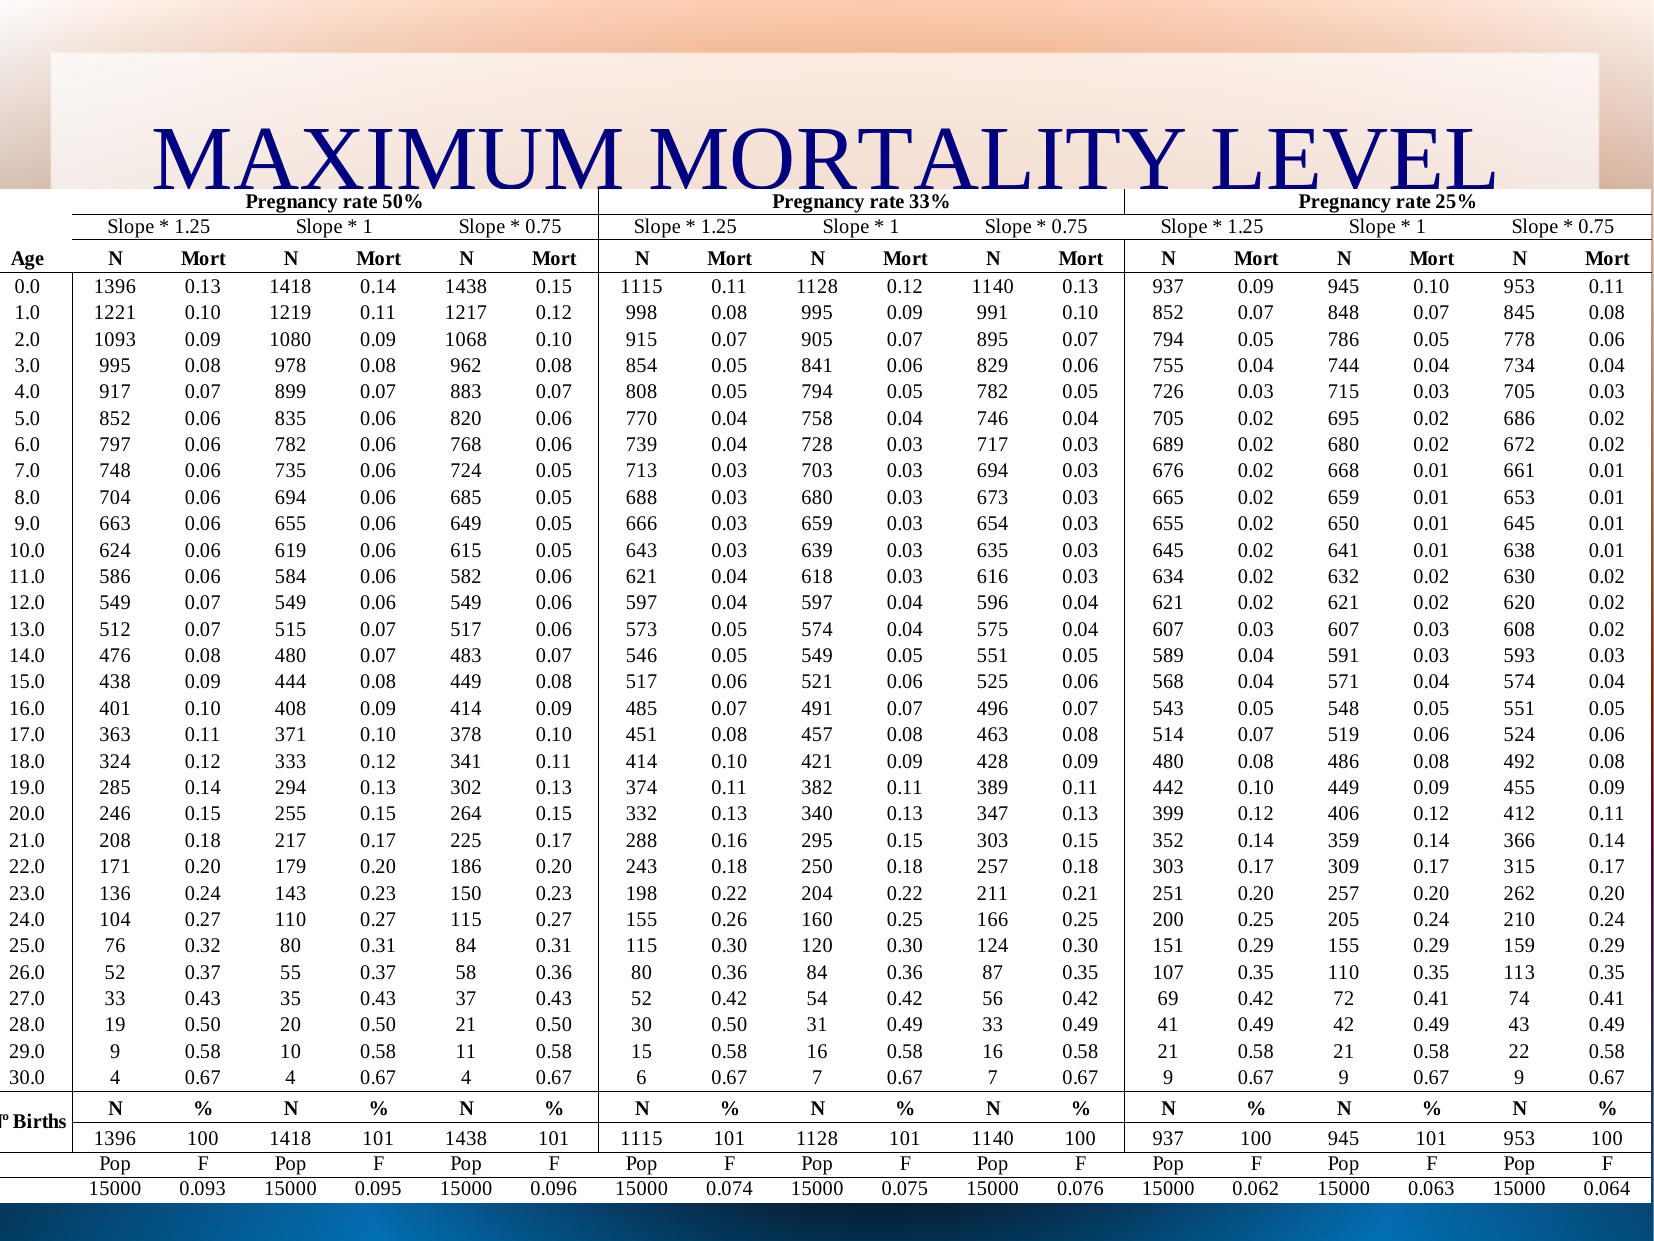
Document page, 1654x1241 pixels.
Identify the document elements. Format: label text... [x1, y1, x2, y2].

picture [0, 0, 1654, 188]
chart [0, 188, 1654, 1241]
title MAXIMUM MORTALITY LEVEL [82, 55, 1571, 188]
